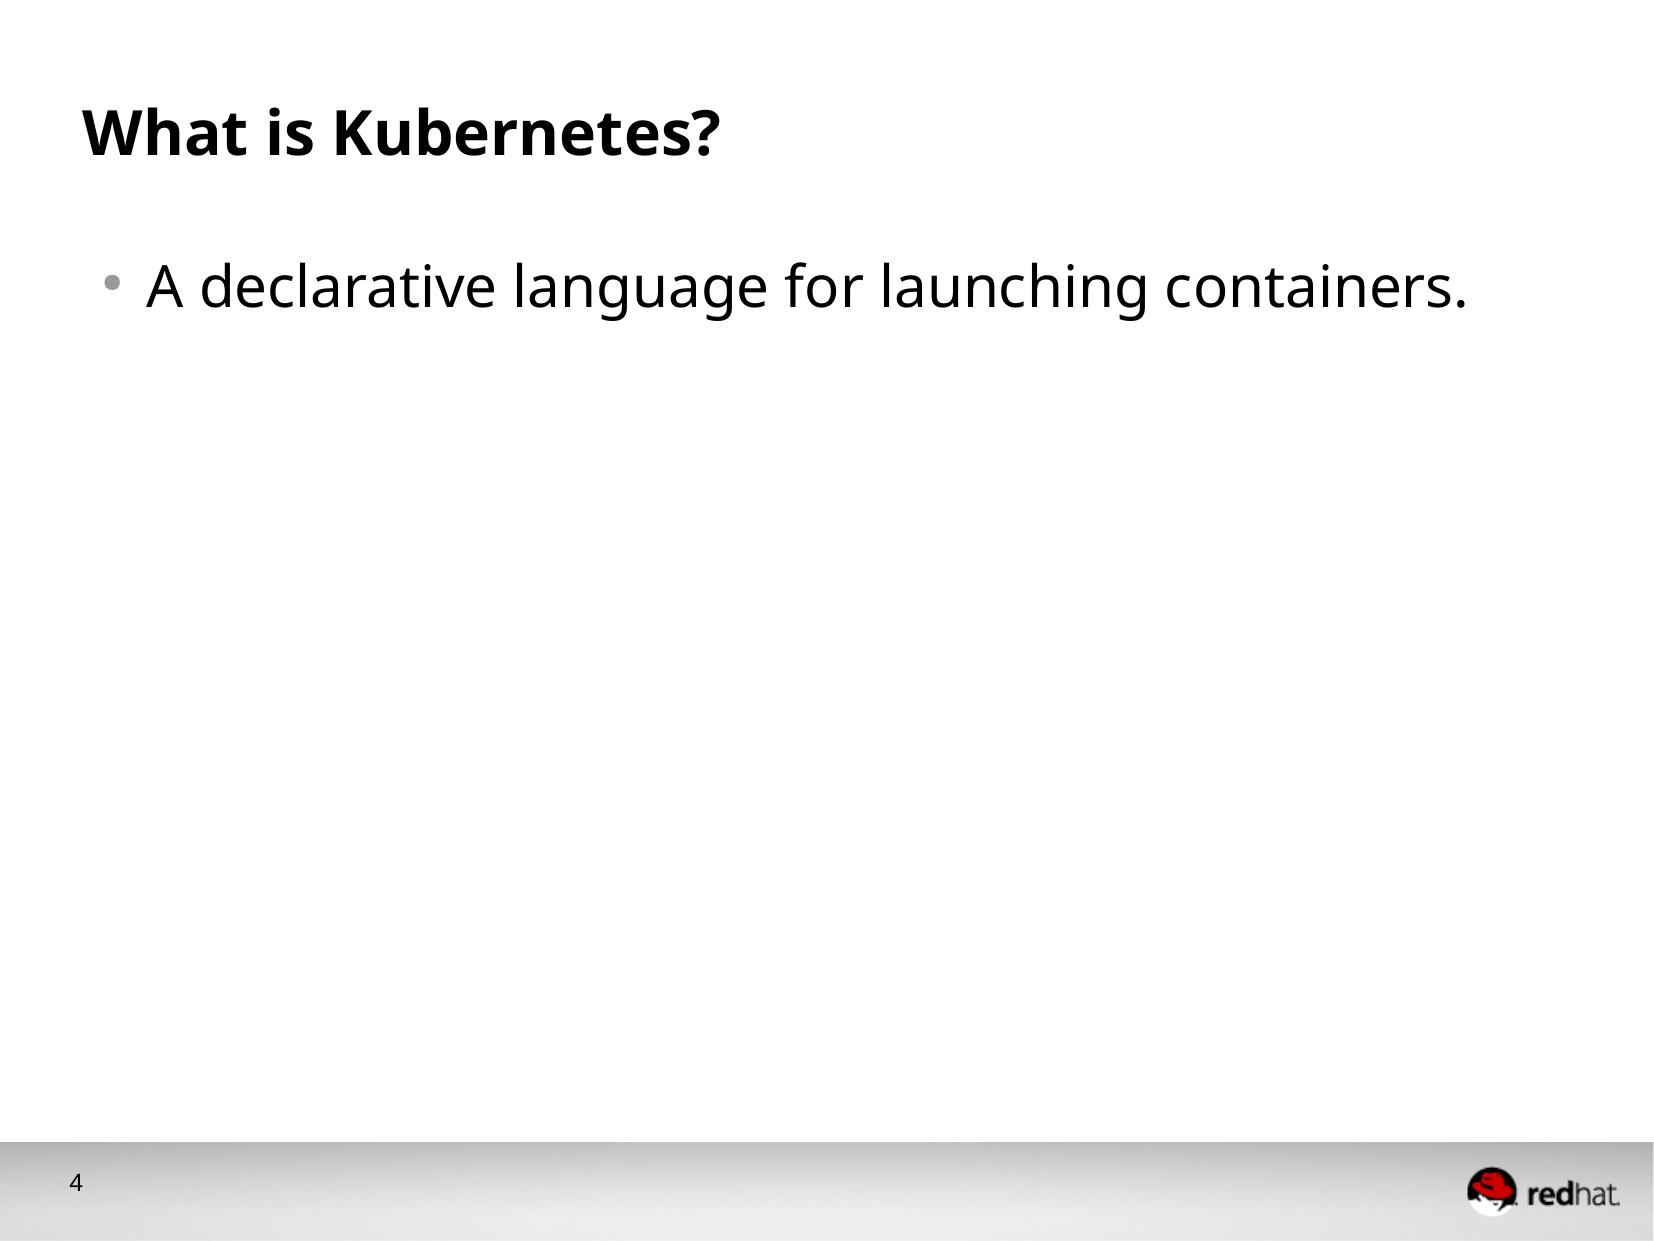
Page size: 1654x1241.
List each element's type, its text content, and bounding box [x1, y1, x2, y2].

title What is Kubernetes? [82, 37, 1571, 226]
picture [0, 1142, 1654, 1241]
list A declarative language for launching containers. [86, 244, 1576, 1039]
